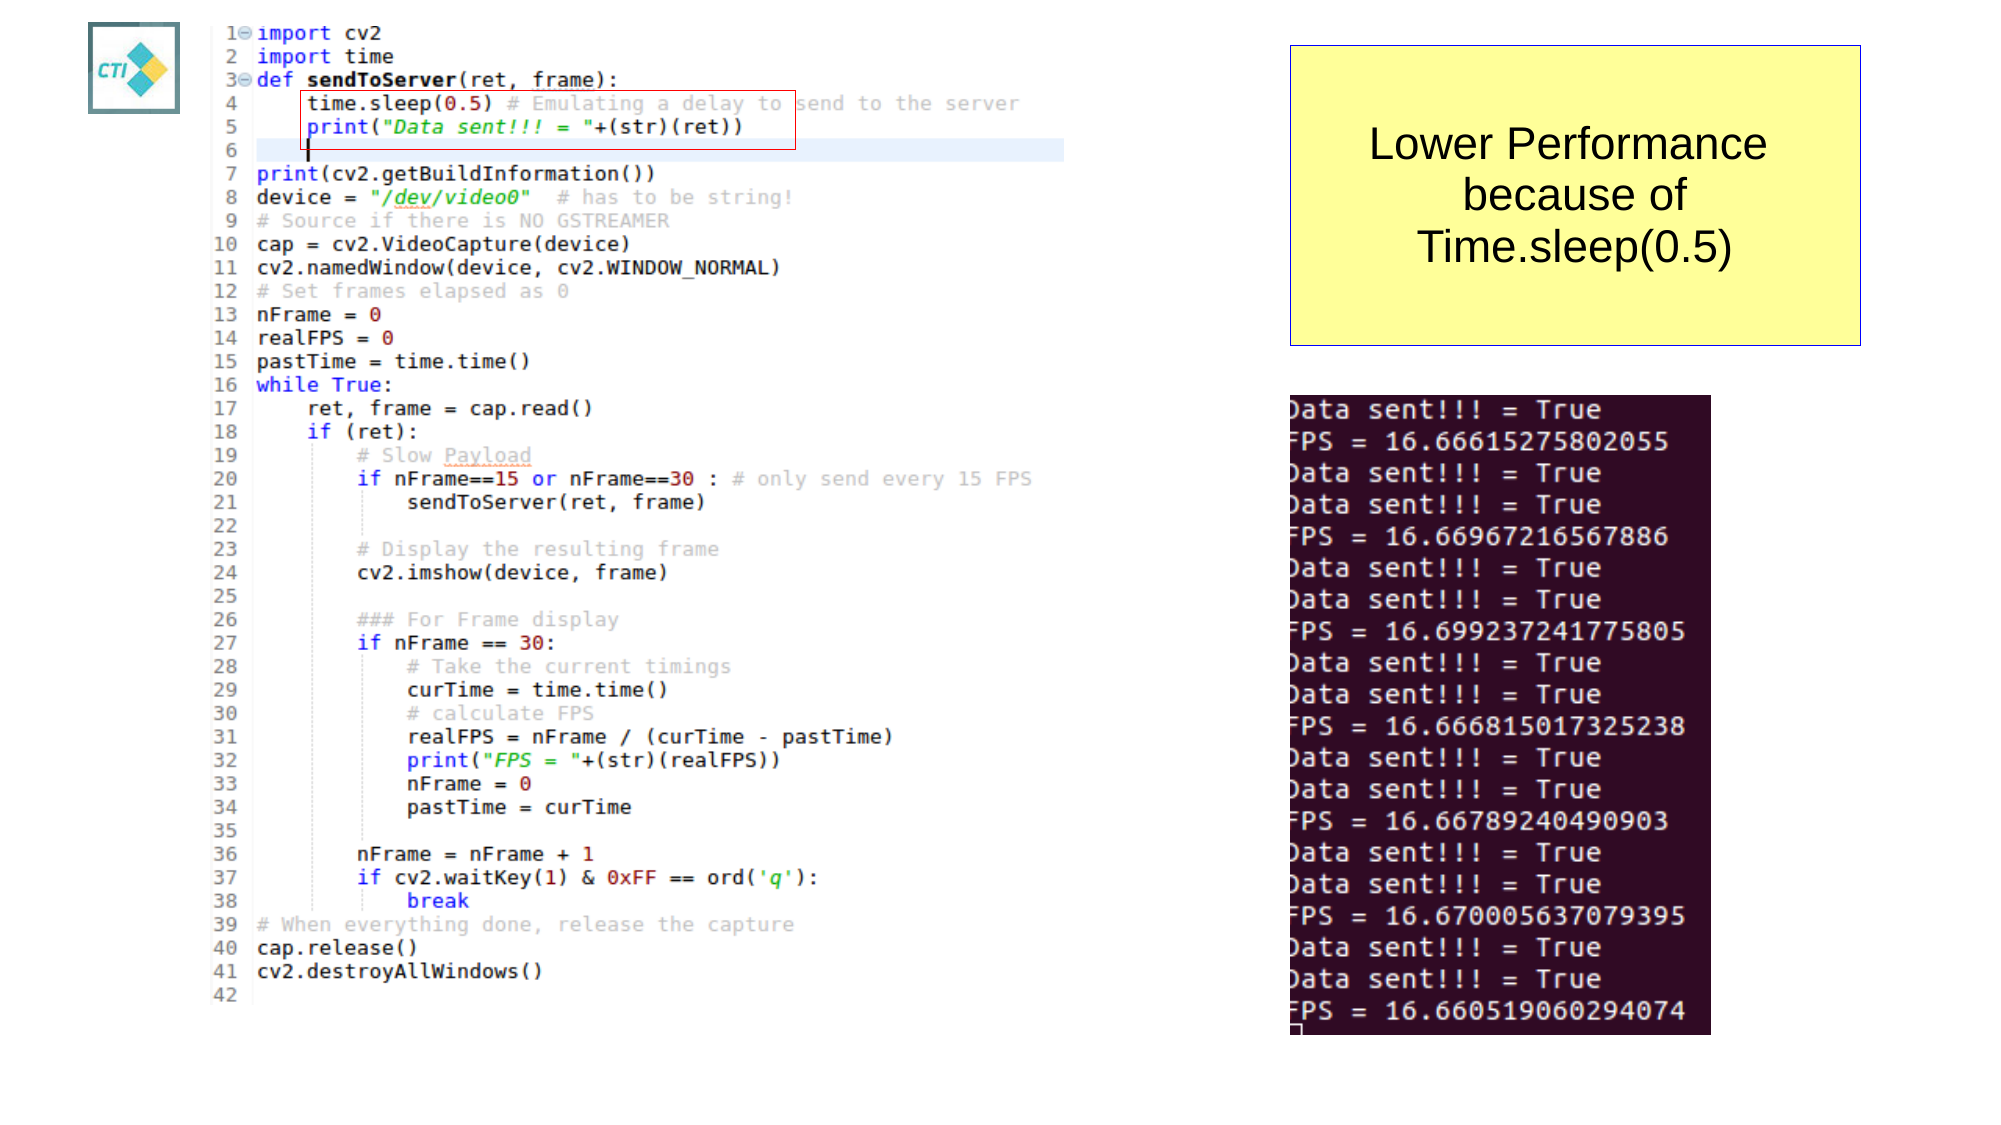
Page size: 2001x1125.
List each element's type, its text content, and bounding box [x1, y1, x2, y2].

text_box [300, 90, 796, 150]
picture [210, 26, 1064, 1006]
picture [88, 22, 180, 114]
text_box Lower Performance because of Time.sleep(0.5) [1290, 45, 1861, 346]
picture [1290, 395, 1711, 1036]
